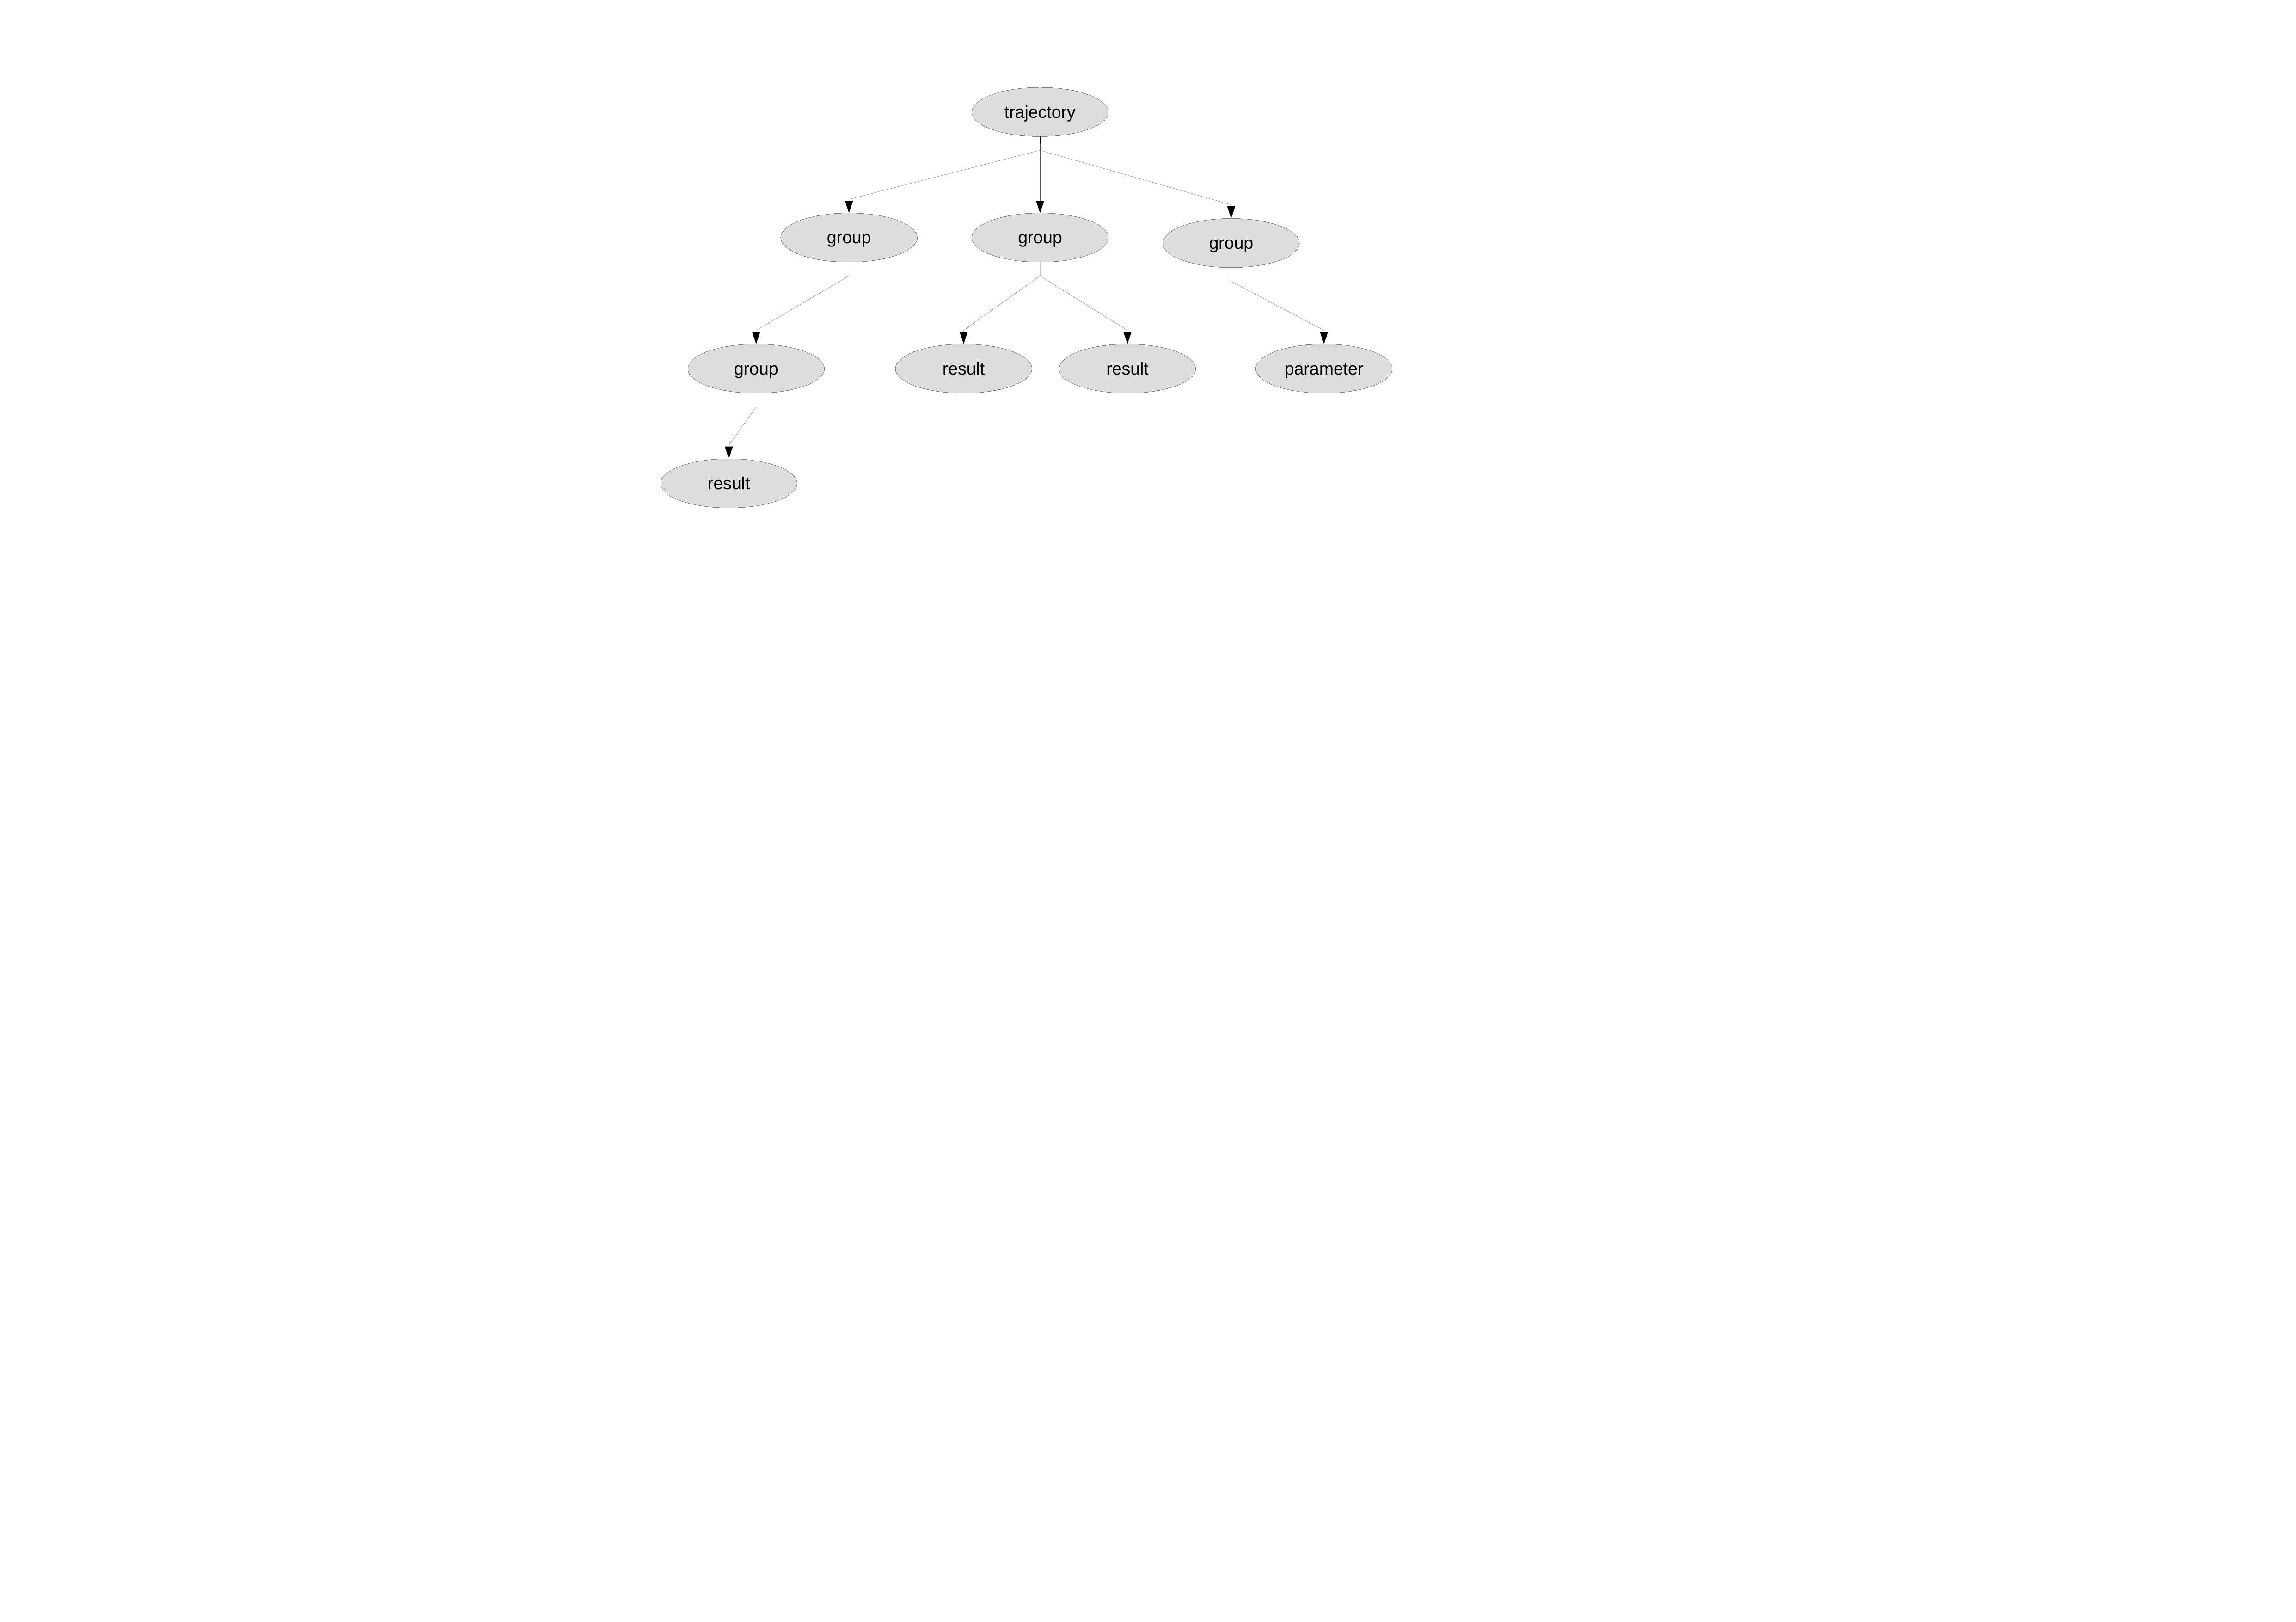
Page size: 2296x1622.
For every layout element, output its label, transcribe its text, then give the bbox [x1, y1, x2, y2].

text_box group [688, 344, 825, 393]
text_box parameter [1255, 344, 1392, 393]
text_box group [972, 213, 1108, 262]
text_box group [780, 213, 918, 262]
text_box group [1163, 218, 1300, 268]
text_box result [1059, 344, 1196, 393]
text_box result [895, 344, 1032, 393]
text_box trajectory [972, 87, 1108, 137]
text_box result [661, 459, 797, 508]
